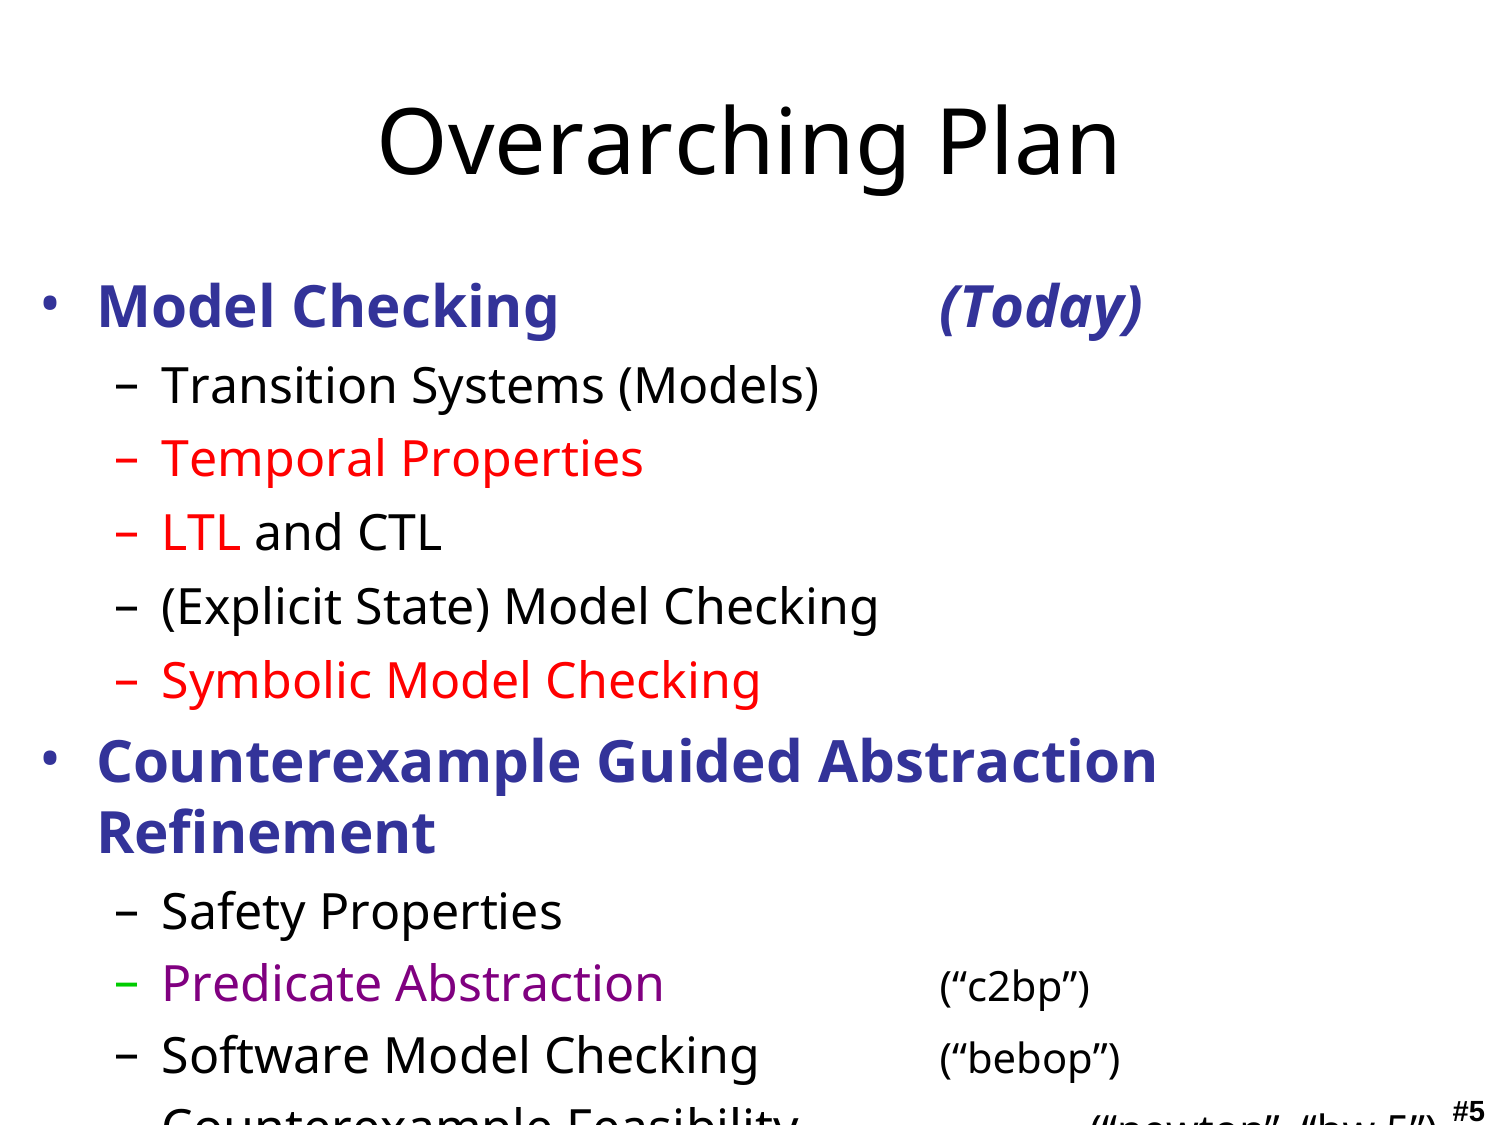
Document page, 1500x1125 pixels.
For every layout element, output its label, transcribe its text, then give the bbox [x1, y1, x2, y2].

title Overarching Plan [24, 45, 1476, 233]
list Model Checking (Today) Transition Systems (Models) Temporal Properties LTL and CTL (Explicit State) Model Checking Symbolic Model Checking Counterexample Guided Abstraction Refinement Safety Properties Predicate Abstraction (“c2bp”) Software Model Checking (“bebop”) Counterexample Feasibility (“newton”, “hw 5”) Abstraction Refinement (weakest pre, thrm prvr) [24, 262, 1476, 1101]
